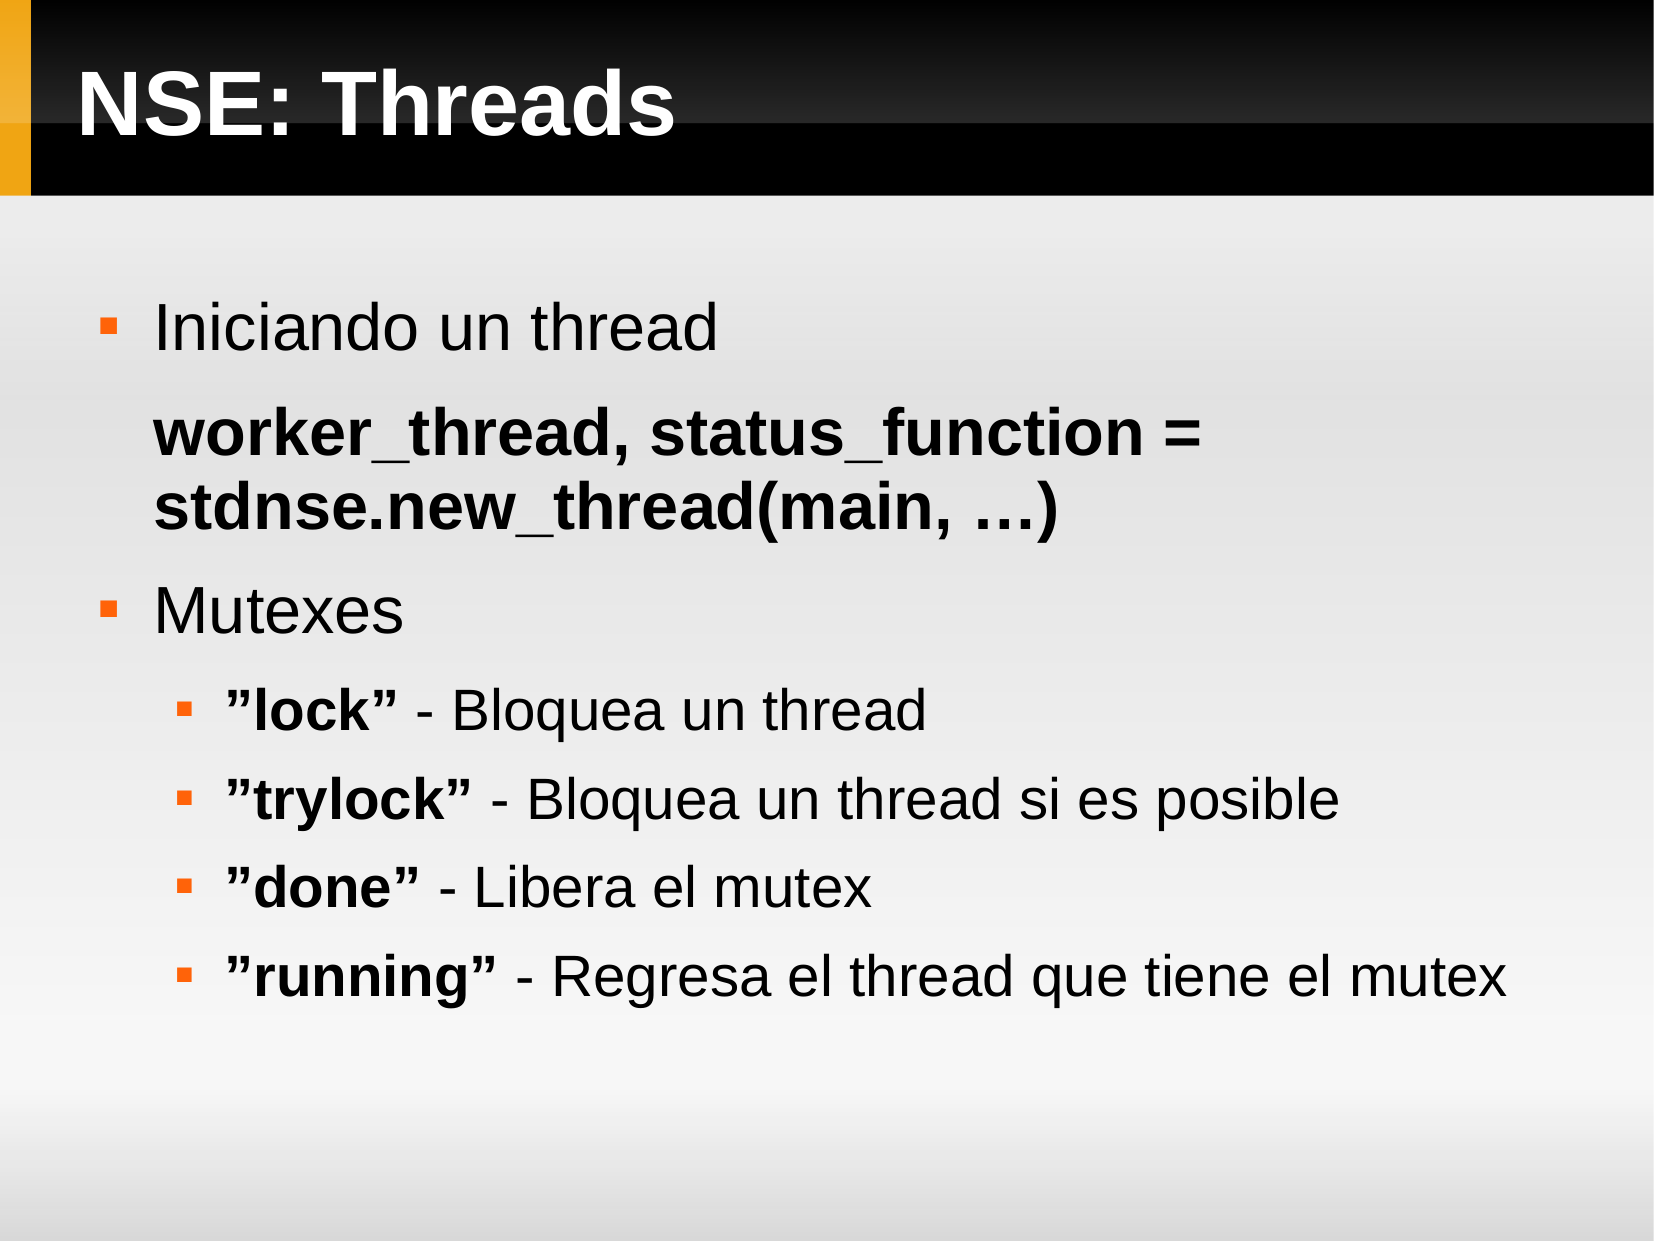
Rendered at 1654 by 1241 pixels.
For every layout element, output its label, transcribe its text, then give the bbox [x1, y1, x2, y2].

picture [0, 0, 1654, 1241]
list Iniciando un thread worker_thread, status_function = stdnse.new_thread(main, …) Mutexes ”lock” - Bloquea un thread ”trylock” - Bloquea un thread si es posible ”done” - Libera el mutex ”running” - Regresa el thread que tiene el mutex [82, 290, 1571, 1109]
title NSE: Threads [76, 0, 1565, 208]
